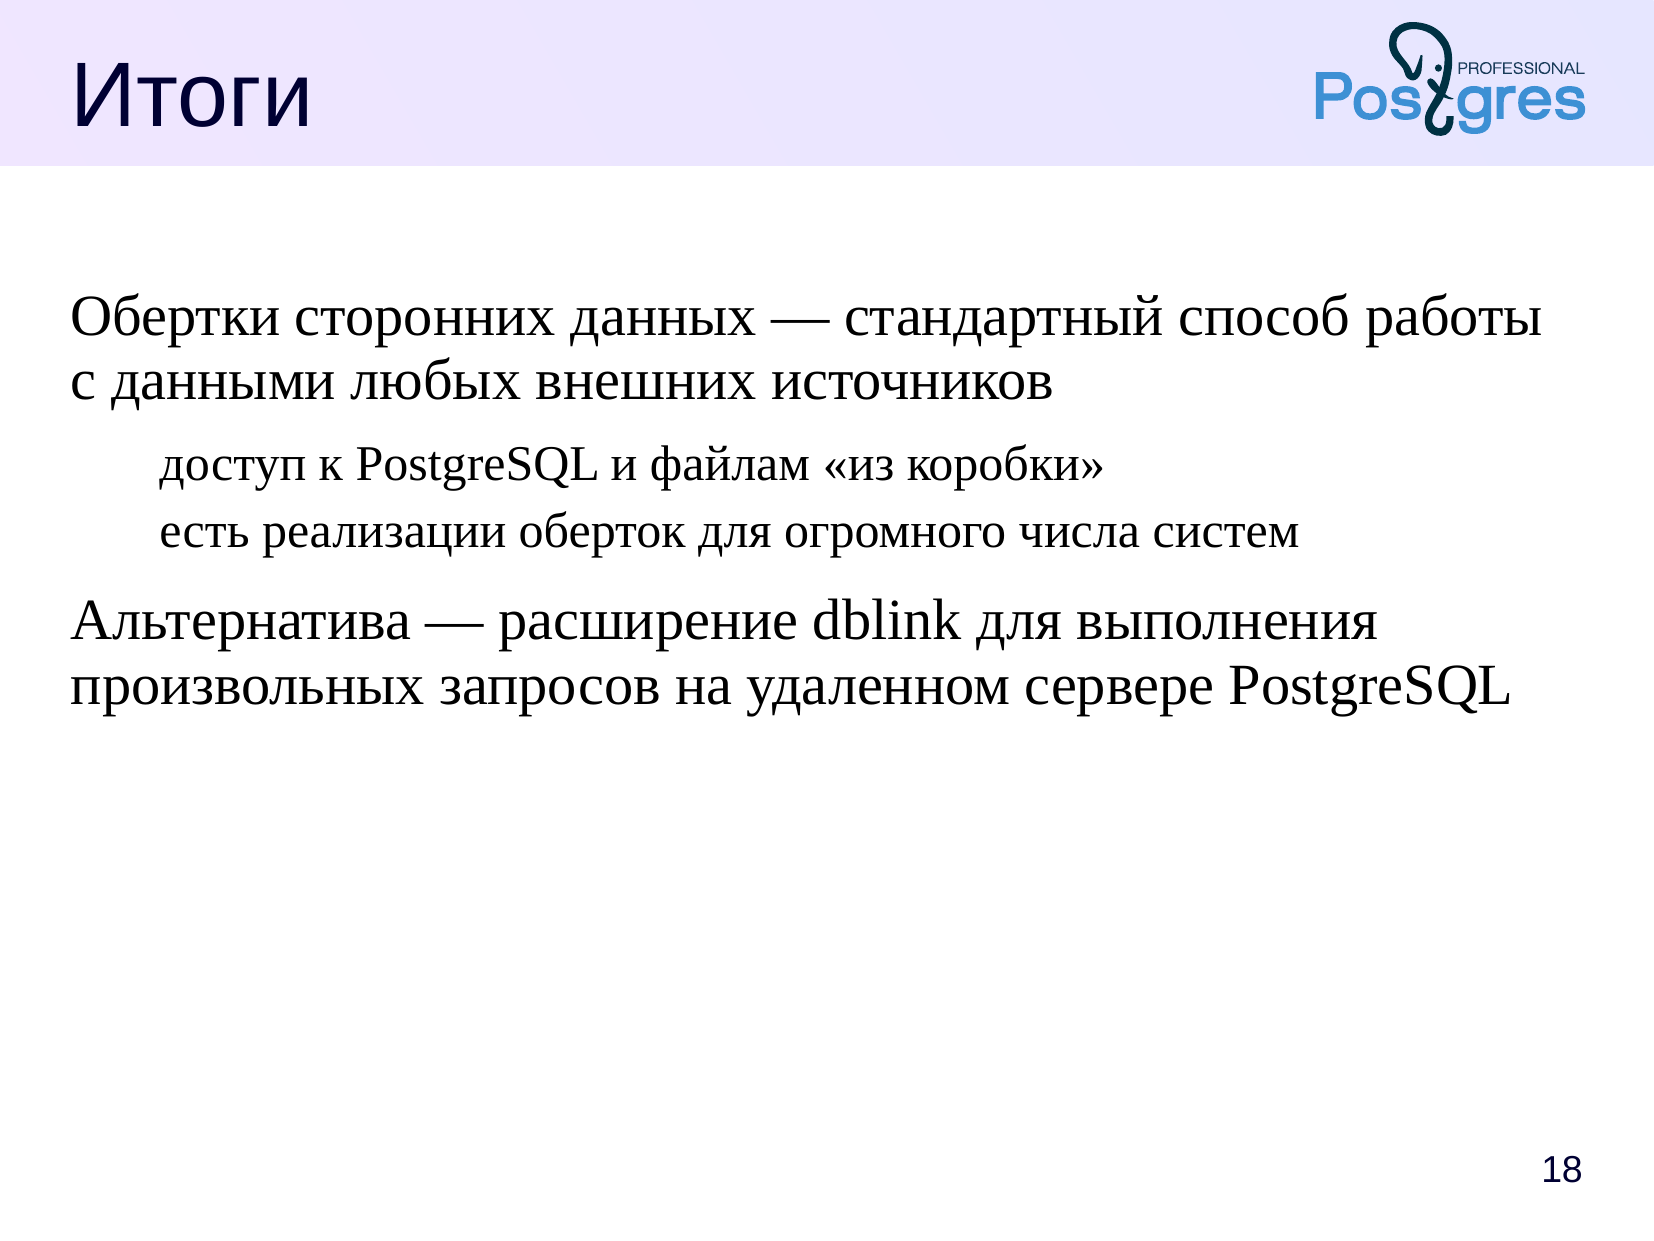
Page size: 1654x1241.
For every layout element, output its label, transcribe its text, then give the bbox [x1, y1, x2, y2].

list Обертки сторонних данных — стандартный способ работы с данными любых внешних источников доступ к PostgreSQL и файлам «из коробки» есть реализации оберток для огромного числа систем Альтернатива — расширение dblink для выполнения произвольных запросов на удаленном сервере PostgreSQL [70, 283, 1583, 1134]
title Итоги [70, 43, 1241, 147]
